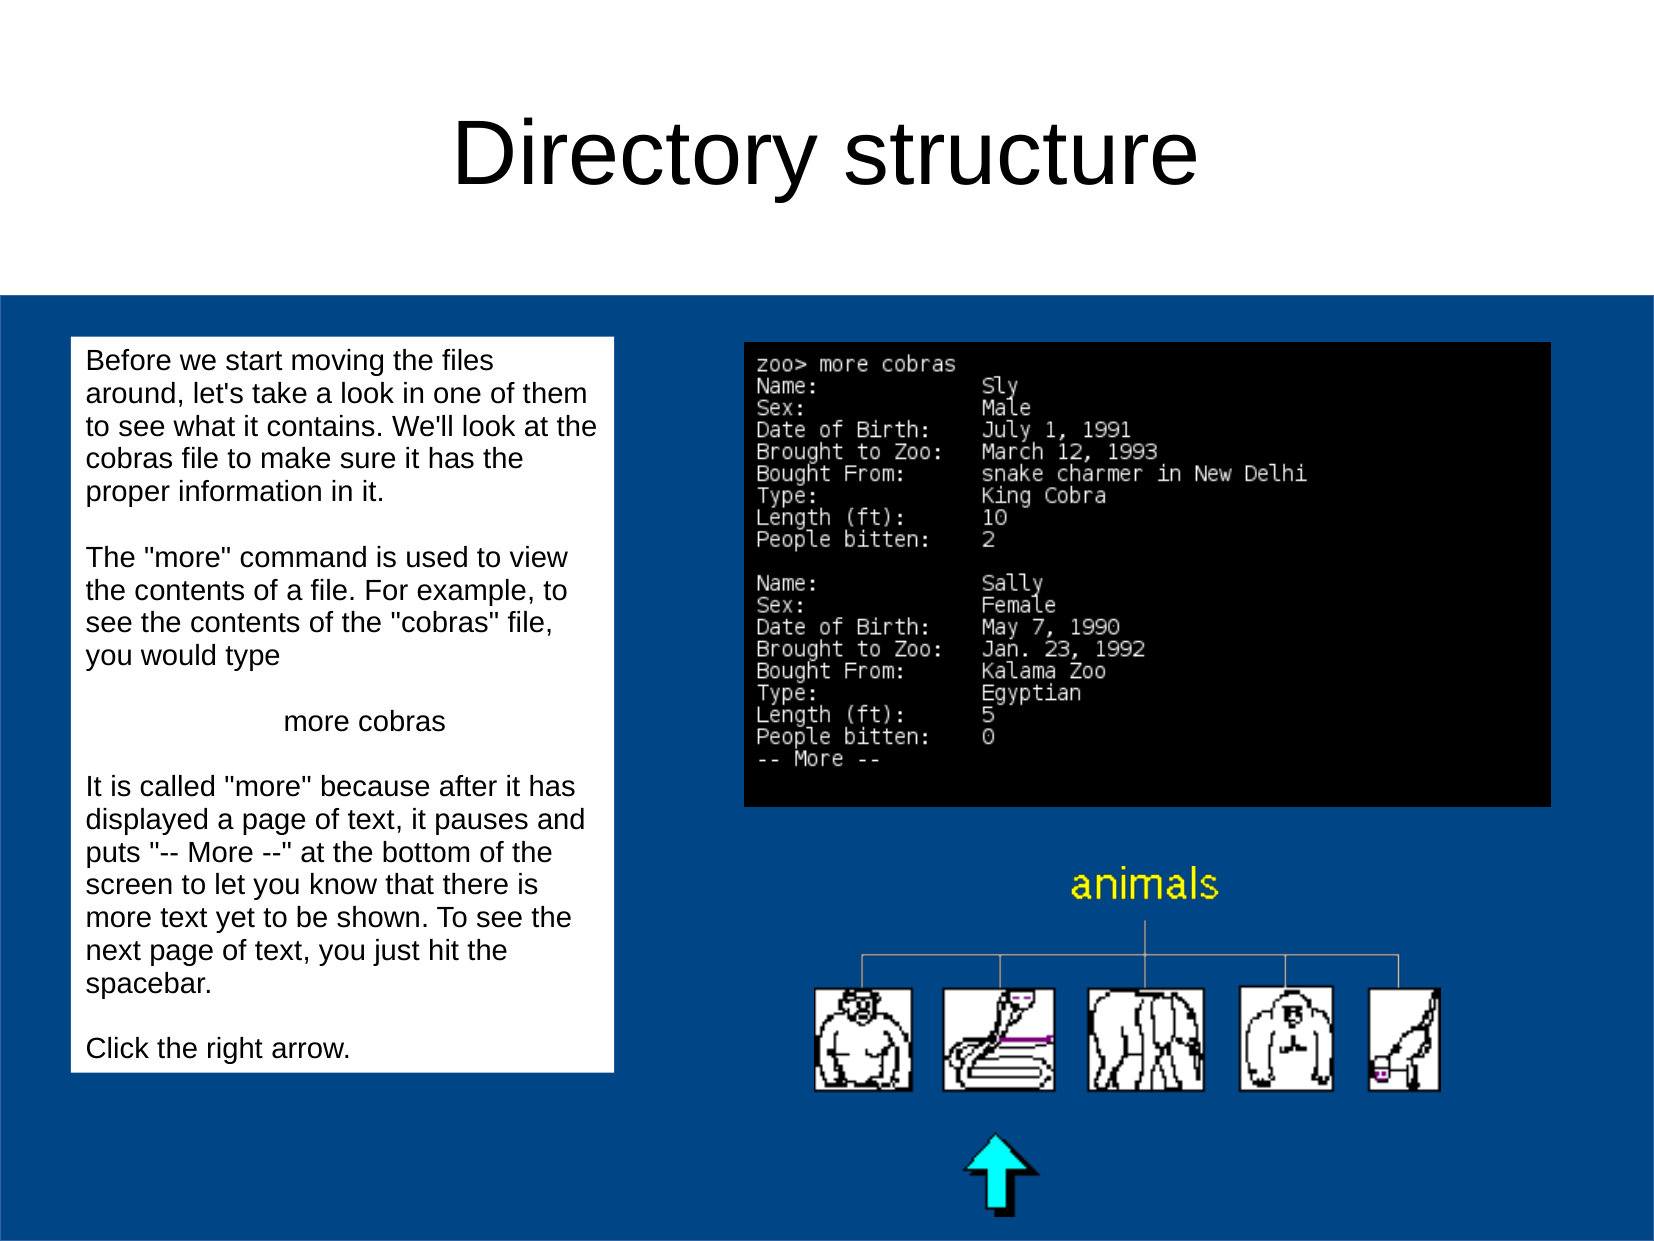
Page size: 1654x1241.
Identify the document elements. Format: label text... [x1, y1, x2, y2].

picture [744, 342, 1551, 807]
text_box Before we start moving the files around, let's take a look in one of them to see what it contains. We'll look at the cobras file to make sure it has the proper information in it. The "more" command is used to view the contents of a file. For example, to see the contents of the "cobras" file, you would type more cobras It is called "more" because after it has displayed a page of text, it pauses and puts "-- More --" at the bottom of the screen to let you know that there is more text yet to be shown. To see the next page of text, you just hit the spacebar. Click the right arrow. [70, 336, 615, 1073]
title Directory structure [82, 49, 1571, 257]
text_box [0, 295, 1654, 1241]
picture [814, 866, 1441, 1217]
